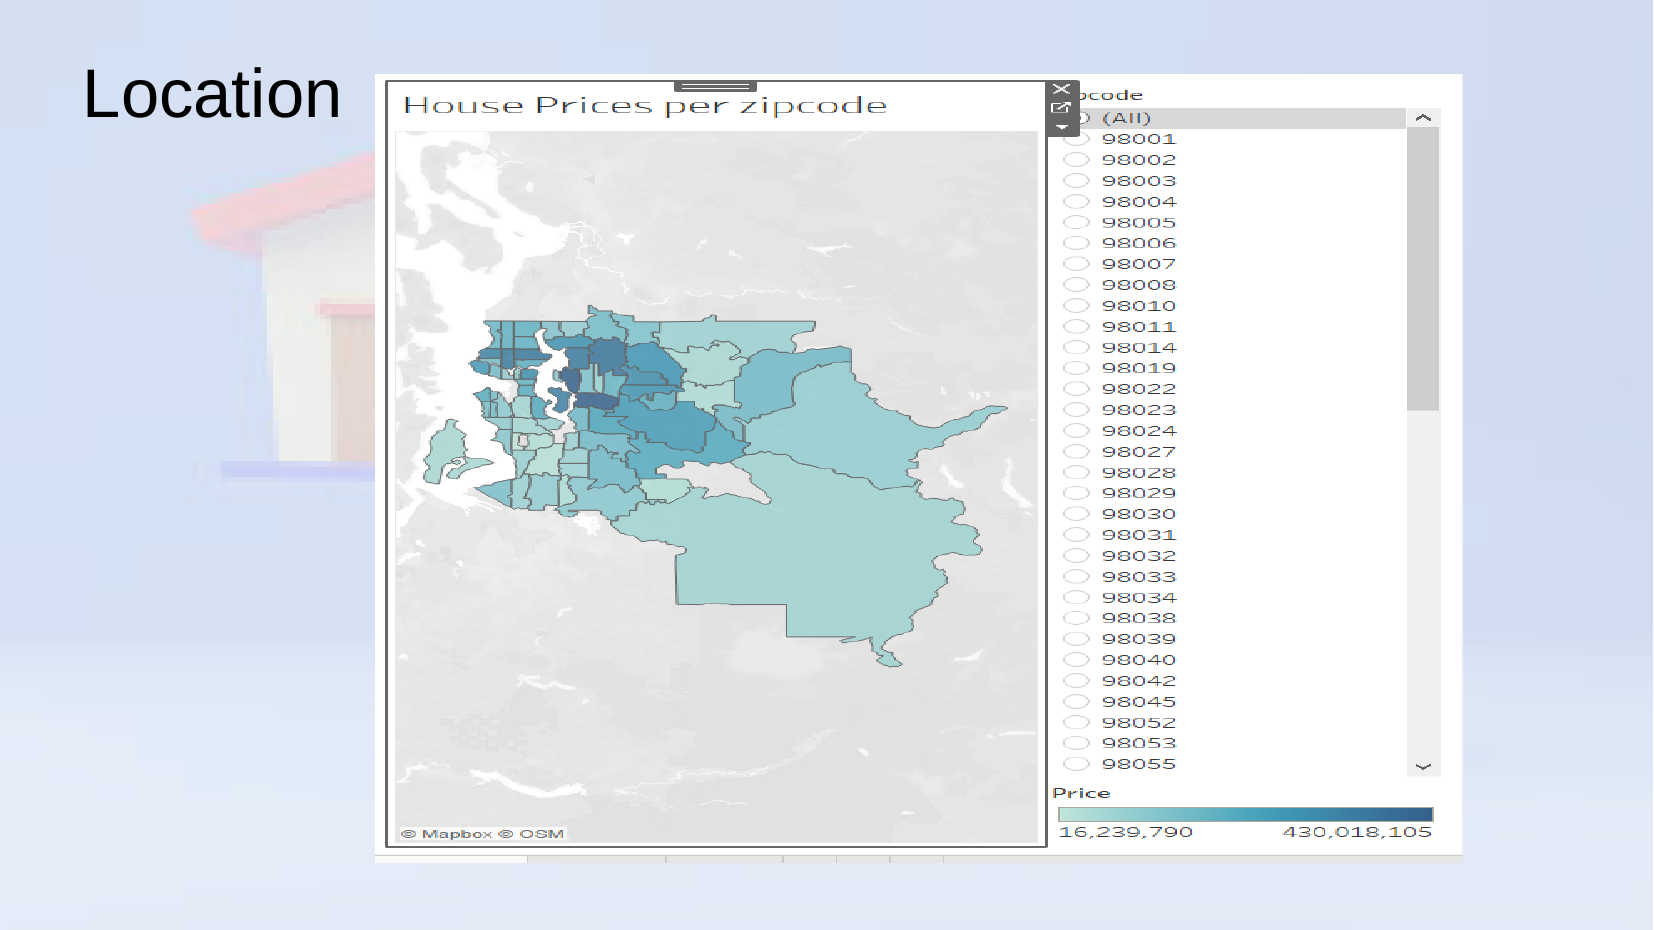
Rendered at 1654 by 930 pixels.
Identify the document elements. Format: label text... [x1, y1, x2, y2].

picture [375, 74, 1463, 863]
title Location [82, 36, 1571, 151]
